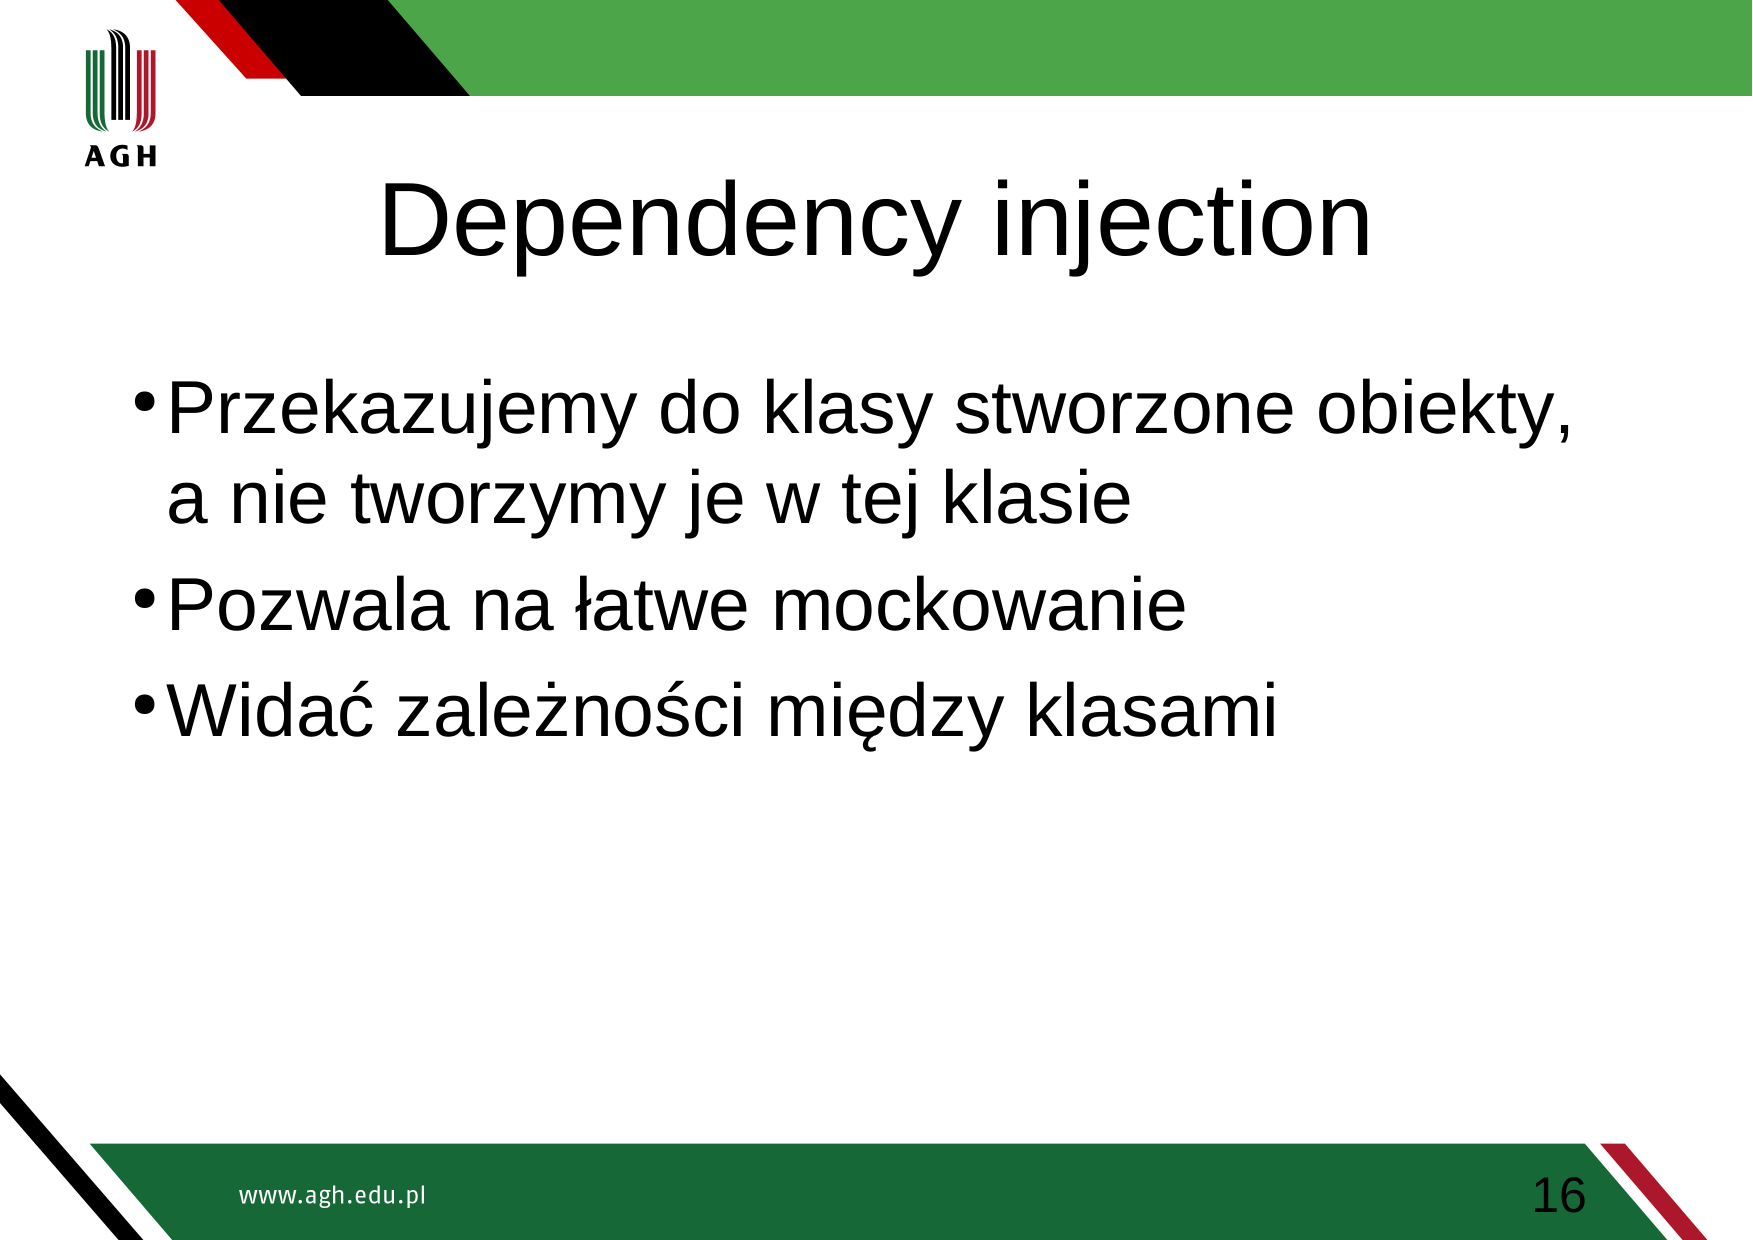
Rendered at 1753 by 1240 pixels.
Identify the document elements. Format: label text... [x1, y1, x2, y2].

subtitle Przekazujemy do klasy stworzone obiekty, a nie tworzymy je w tej klasie Pozwala na łatwe mockowanie Widać zależności między klasami [131, 358, 1622, 1103]
picture [0, 0, 1753, 1240]
title Dependency injection [131, 110, 1622, 317]
